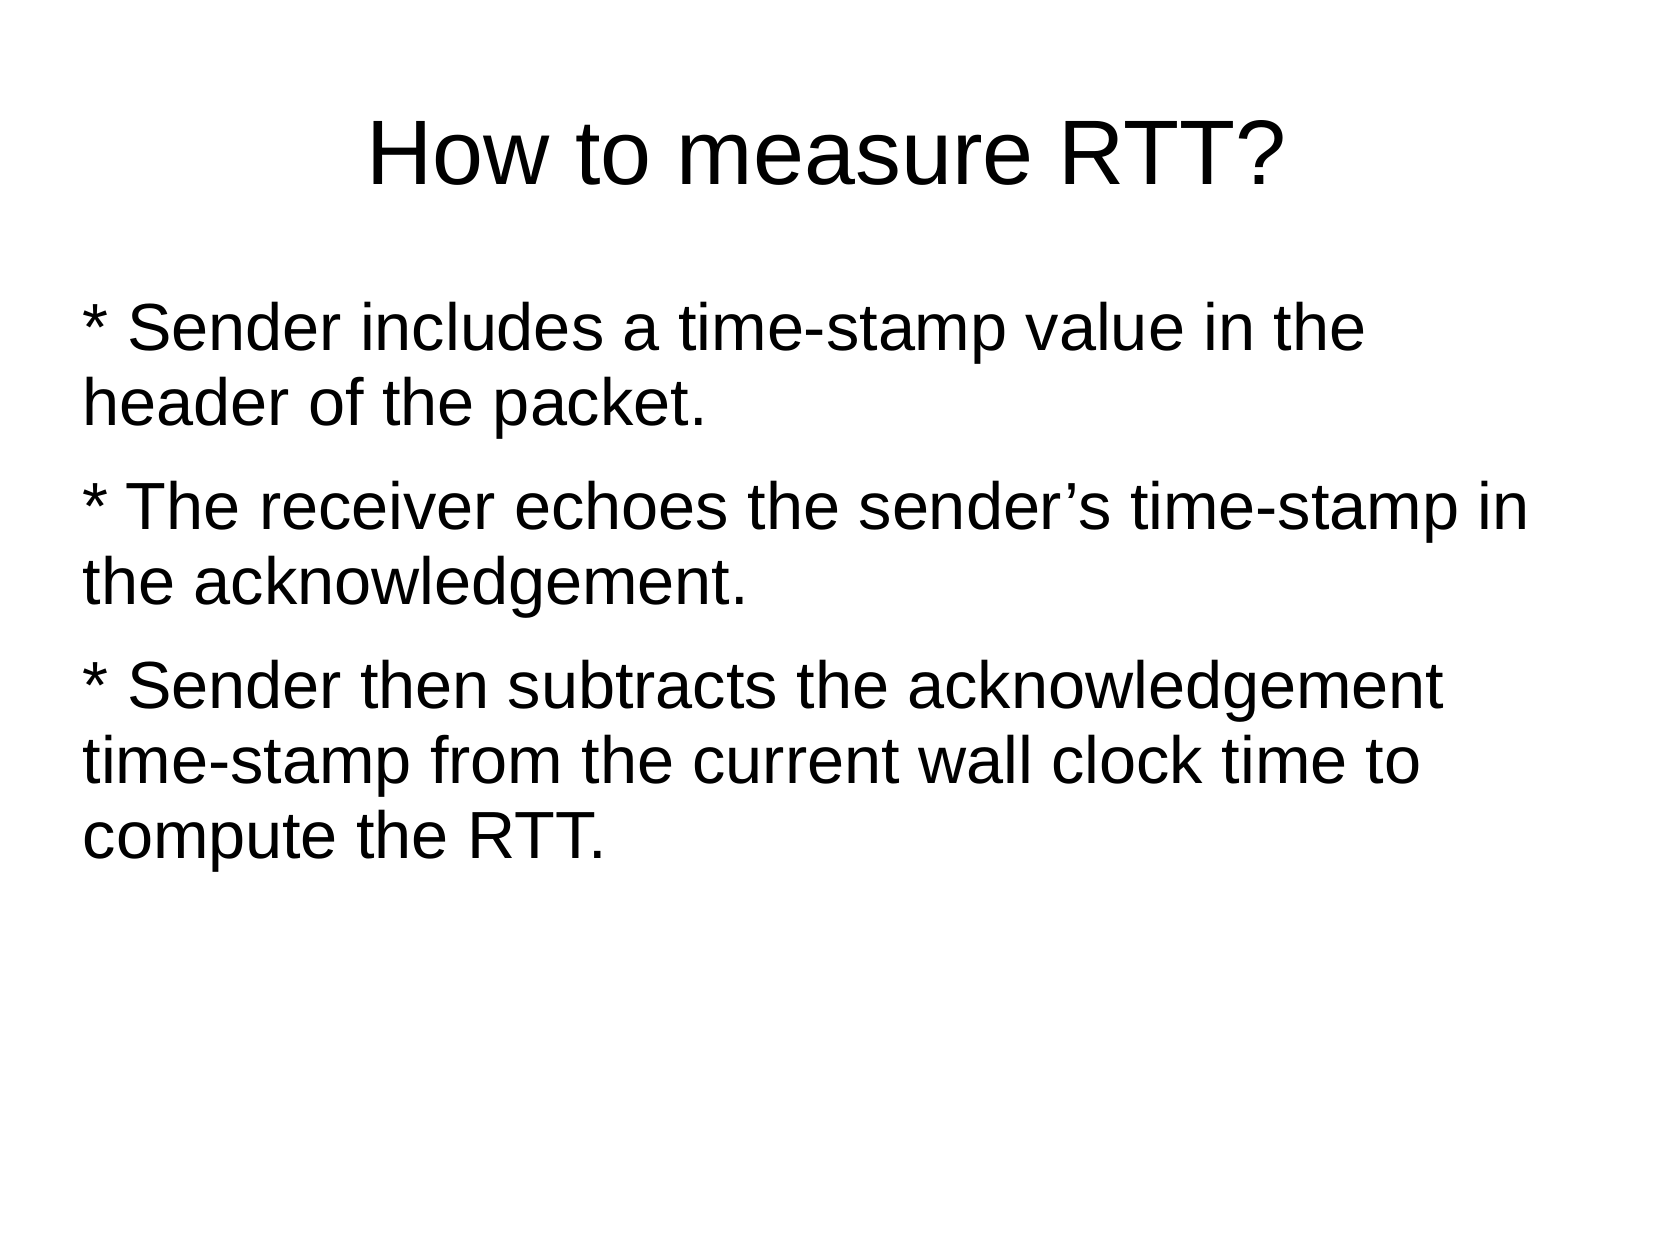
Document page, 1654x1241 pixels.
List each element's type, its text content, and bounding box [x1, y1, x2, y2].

title How to measure RTT? [82, 49, 1571, 257]
list * Sender includes a time-stamp value in the header of the packet. * The receiver echoes the sender’s time-stamp in the acknowledgement. * Sender then subtracts the acknowledgement time-stamp from the current wall clock time to compute the RTT. [82, 290, 1571, 1010]
